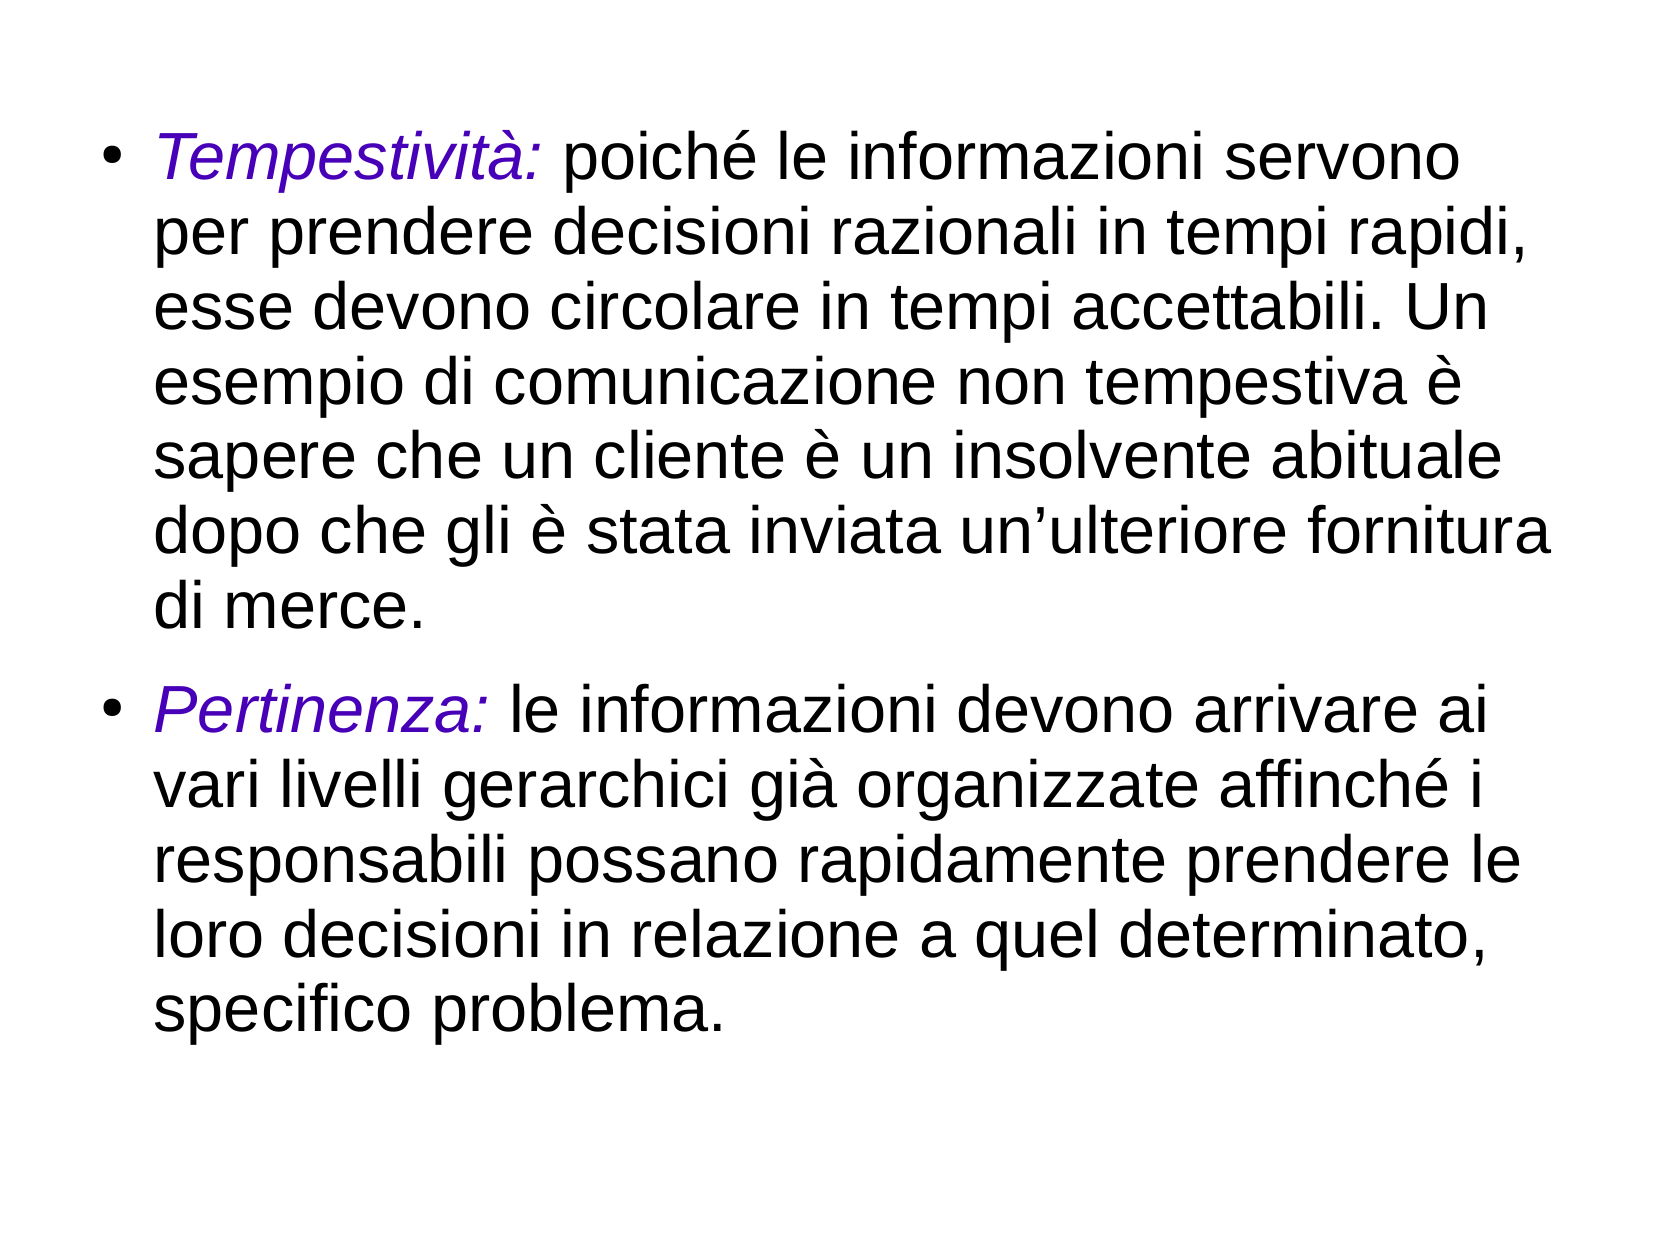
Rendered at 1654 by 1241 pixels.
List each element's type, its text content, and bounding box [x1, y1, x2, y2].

list Tempestività: poiché le informazioni servono per prendere decisioni razionali in tempi rapidi, esse devono circolare in tempi accettabili. Un esempio di comunicazione non tempestiva è sapere che un cliente è un insolvente abituale dopo che gli è stata inviata un’ulteriore fornitura di merce. Pertinenza: le informazioni devono arrivare ai vari livelli gerarchici già organizzate affinché i responsabili possano rapidamente prendere le loro decisioni in relazione a quel determinato, specifico problema. [82, 119, 1571, 1087]
